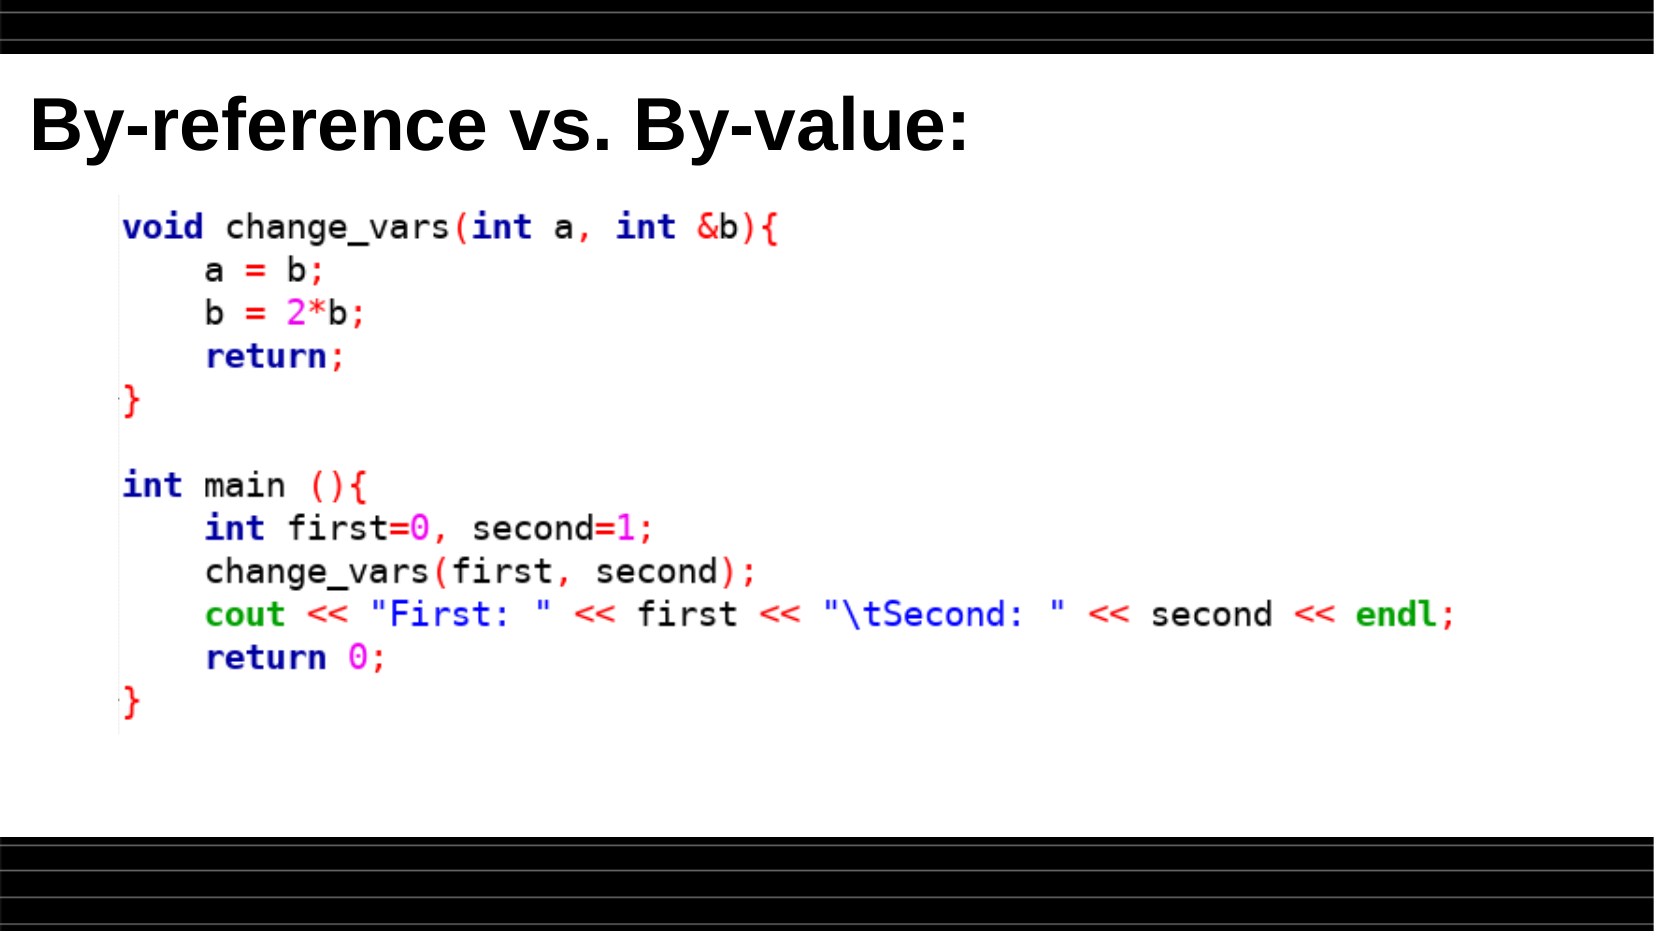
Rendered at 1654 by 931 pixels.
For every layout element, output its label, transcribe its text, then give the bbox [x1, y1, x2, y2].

picture [118, 194, 1466, 736]
picture [0, 837, 1654, 931]
text_box By-reference vs. By-value: [15, 75, 1546, 174]
picture [0, 0, 1654, 54]
